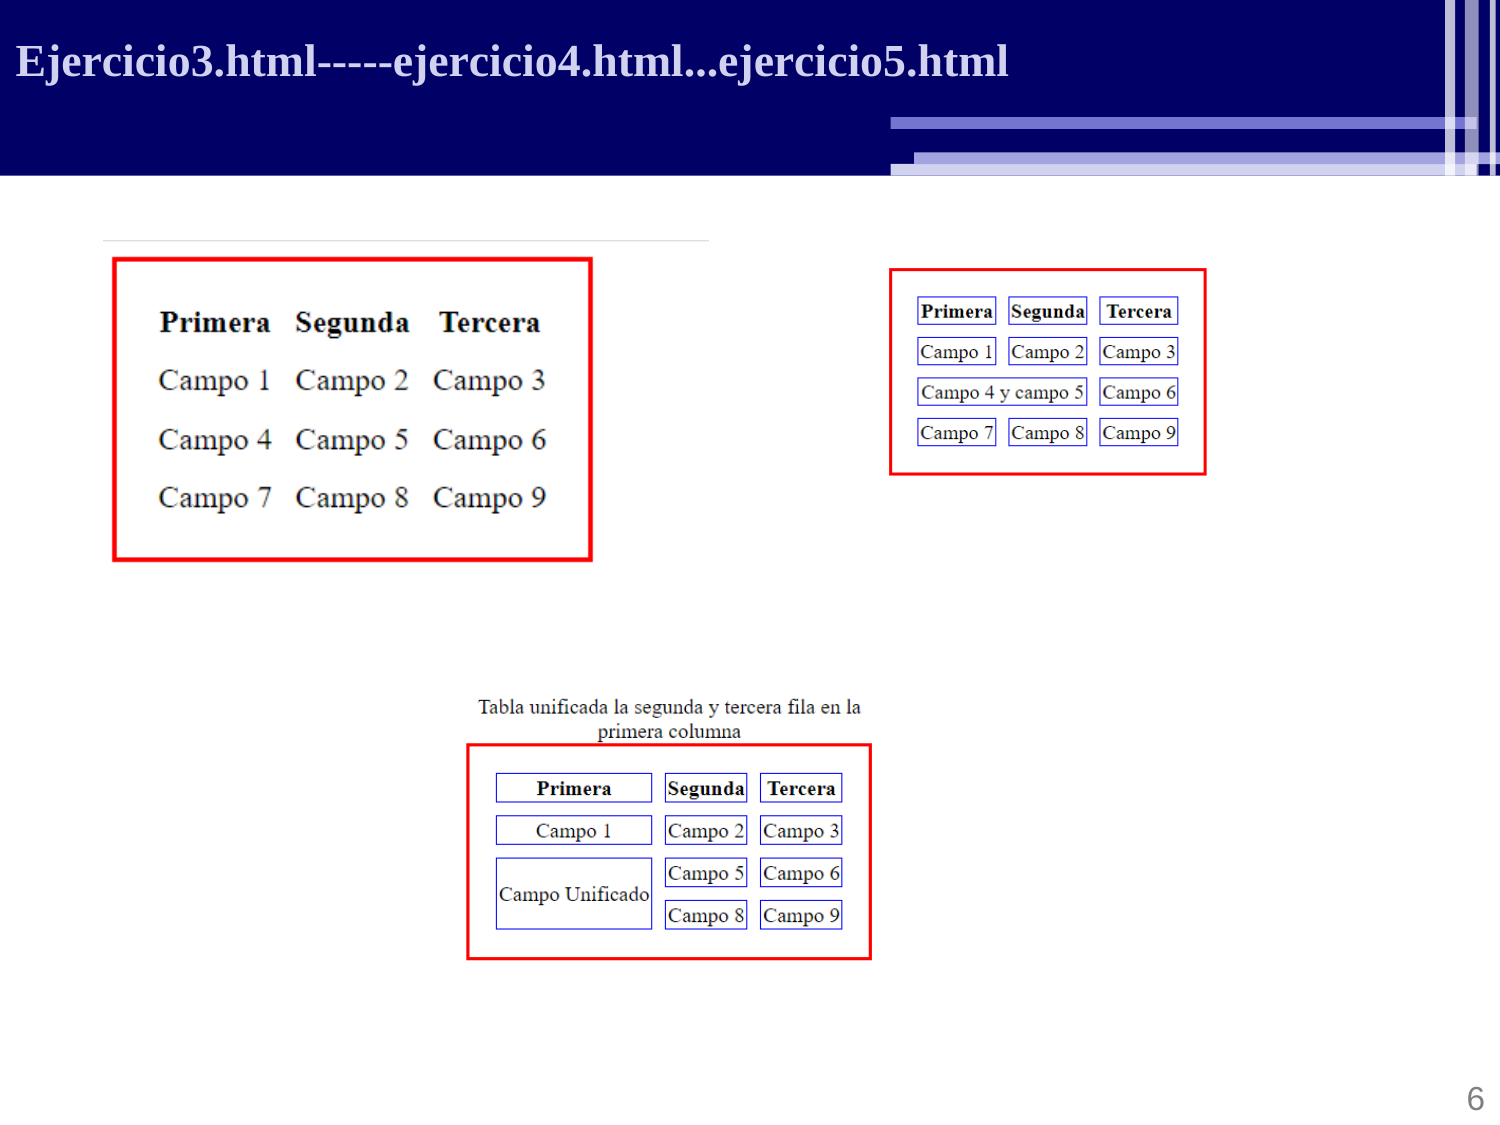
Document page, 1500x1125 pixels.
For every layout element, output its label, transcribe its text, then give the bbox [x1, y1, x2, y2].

picture [879, 259, 1418, 597]
picture [460, 684, 1229, 1064]
title Ejercicio3.html-----ejercicio4.html...ejercicio5.html [0, 0, 1450, 118]
picture [103, 240, 709, 567]
